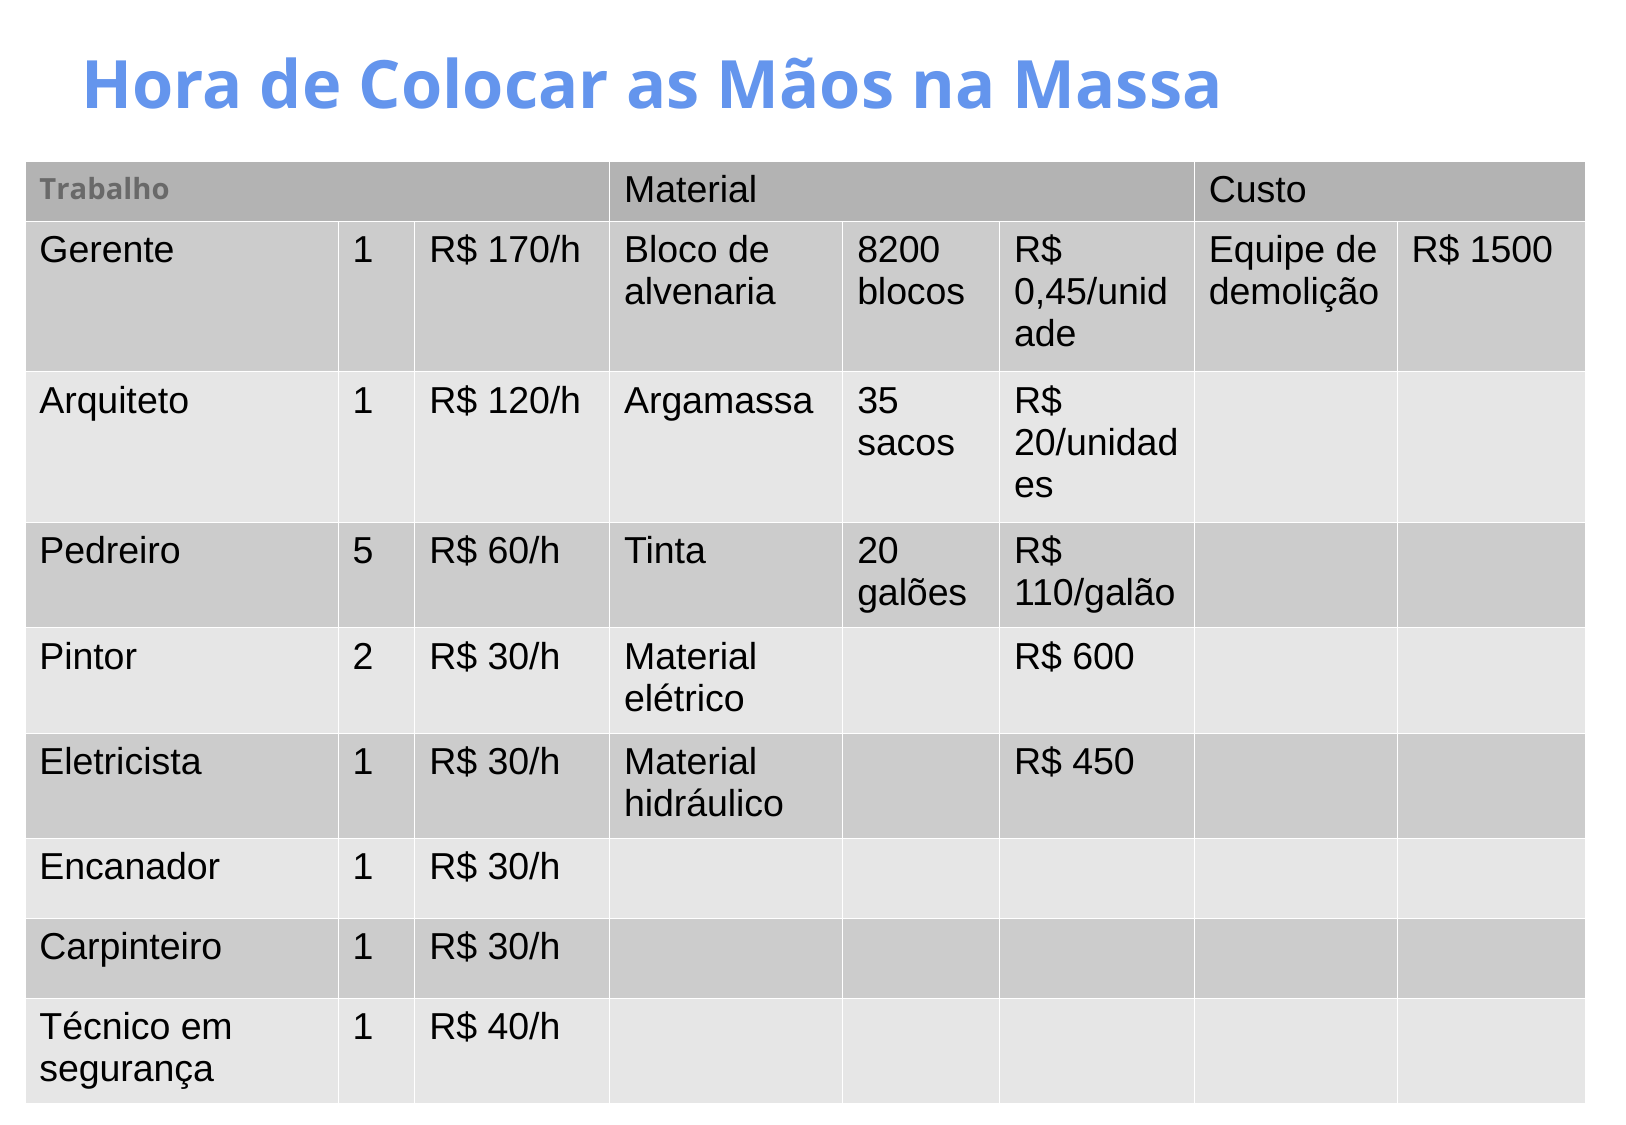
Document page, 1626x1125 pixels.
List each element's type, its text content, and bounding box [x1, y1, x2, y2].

table_cell [1000, 999, 1194, 1103]
table_cell R$ 120/h [415, 372, 609, 522]
table_cell R$ 0,45/unidade [1000, 222, 1194, 371]
table_cell [1195, 372, 1397, 522]
table_cell 1 [339, 222, 414, 371]
table_cell 1 [339, 839, 414, 918]
table_header Trabalho [26, 162, 609, 221]
table_cell [610, 999, 842, 1103]
table_cell [843, 734, 999, 838]
table_cell [1195, 734, 1397, 838]
table_cell [1398, 919, 1585, 998]
table_cell R$ 30/h [415, 734, 609, 838]
table_cell 1 [339, 999, 414, 1103]
table_cell R$ 20/unidades [1000, 372, 1194, 522]
table_cell Eletricista [26, 734, 338, 838]
table_cell Argamassa [610, 372, 842, 522]
table_cell R$ 110/galão [1000, 523, 1194, 627]
table_cell [843, 919, 999, 998]
table_cell R$ 40/h [415, 999, 609, 1103]
table_cell Bloco de alvenaria [610, 222, 842, 371]
title Hora de Colocar as Mãos na Massa [81, 41, 1544, 122]
table_cell Técnico em segurança [26, 999, 338, 1103]
table_cell R$ 170/h [415, 222, 609, 371]
table_cell Carpinteiro [26, 919, 338, 998]
table_cell [610, 919, 842, 998]
table_cell Arquiteto [26, 372, 338, 522]
table_cell [1398, 999, 1585, 1103]
table_cell [1195, 523, 1397, 627]
table_cell R$ 30/h [415, 839, 609, 918]
table_cell 5 [339, 523, 414, 627]
table_cell Encanador [26, 839, 338, 918]
table_cell 1 [339, 734, 414, 838]
table_cell [1000, 919, 1194, 998]
table_cell 35 sacos [843, 372, 999, 522]
table_cell R$ 600 [1000, 628, 1194, 733]
table_cell [610, 839, 842, 918]
table_cell [1398, 523, 1585, 627]
table_cell 1 [339, 919, 414, 998]
table_cell [1398, 372, 1585, 522]
table_cell Tinta [610, 523, 842, 627]
table_cell Material elétrico [610, 628, 842, 733]
table_cell R$ 1500 [1398, 222, 1585, 371]
table_cell R$ 60/h [415, 523, 609, 627]
table_cell [1398, 628, 1585, 733]
table_cell R$ 30/h [415, 919, 609, 998]
table_cell [843, 999, 999, 1103]
table_cell 8200 blocos [843, 222, 999, 371]
table_header Custo [1195, 162, 1585, 221]
table_cell 1 [339, 372, 414, 522]
table_cell 20 galões [843, 523, 999, 627]
table_cell [843, 839, 999, 918]
table_cell [1398, 734, 1585, 838]
table_header Material [610, 162, 1194, 221]
table_cell [1195, 628, 1397, 733]
table_cell [1195, 919, 1397, 998]
table_cell R$ 30/h [415, 628, 609, 733]
table_cell [1000, 839, 1194, 918]
table_cell [1195, 839, 1397, 918]
table_cell [1195, 999, 1397, 1103]
table_cell Pintor [26, 628, 338, 733]
table_cell R$ 450 [1000, 734, 1194, 838]
table_cell Pedreiro [26, 523, 338, 627]
table_cell Equipe de demolição [1195, 222, 1397, 371]
table_cell Gerente [26, 222, 338, 371]
table_cell 2 [339, 628, 414, 733]
table_cell [1398, 839, 1585, 918]
table_cell [843, 628, 999, 733]
table_cell Material hidráulico [610, 734, 842, 838]
